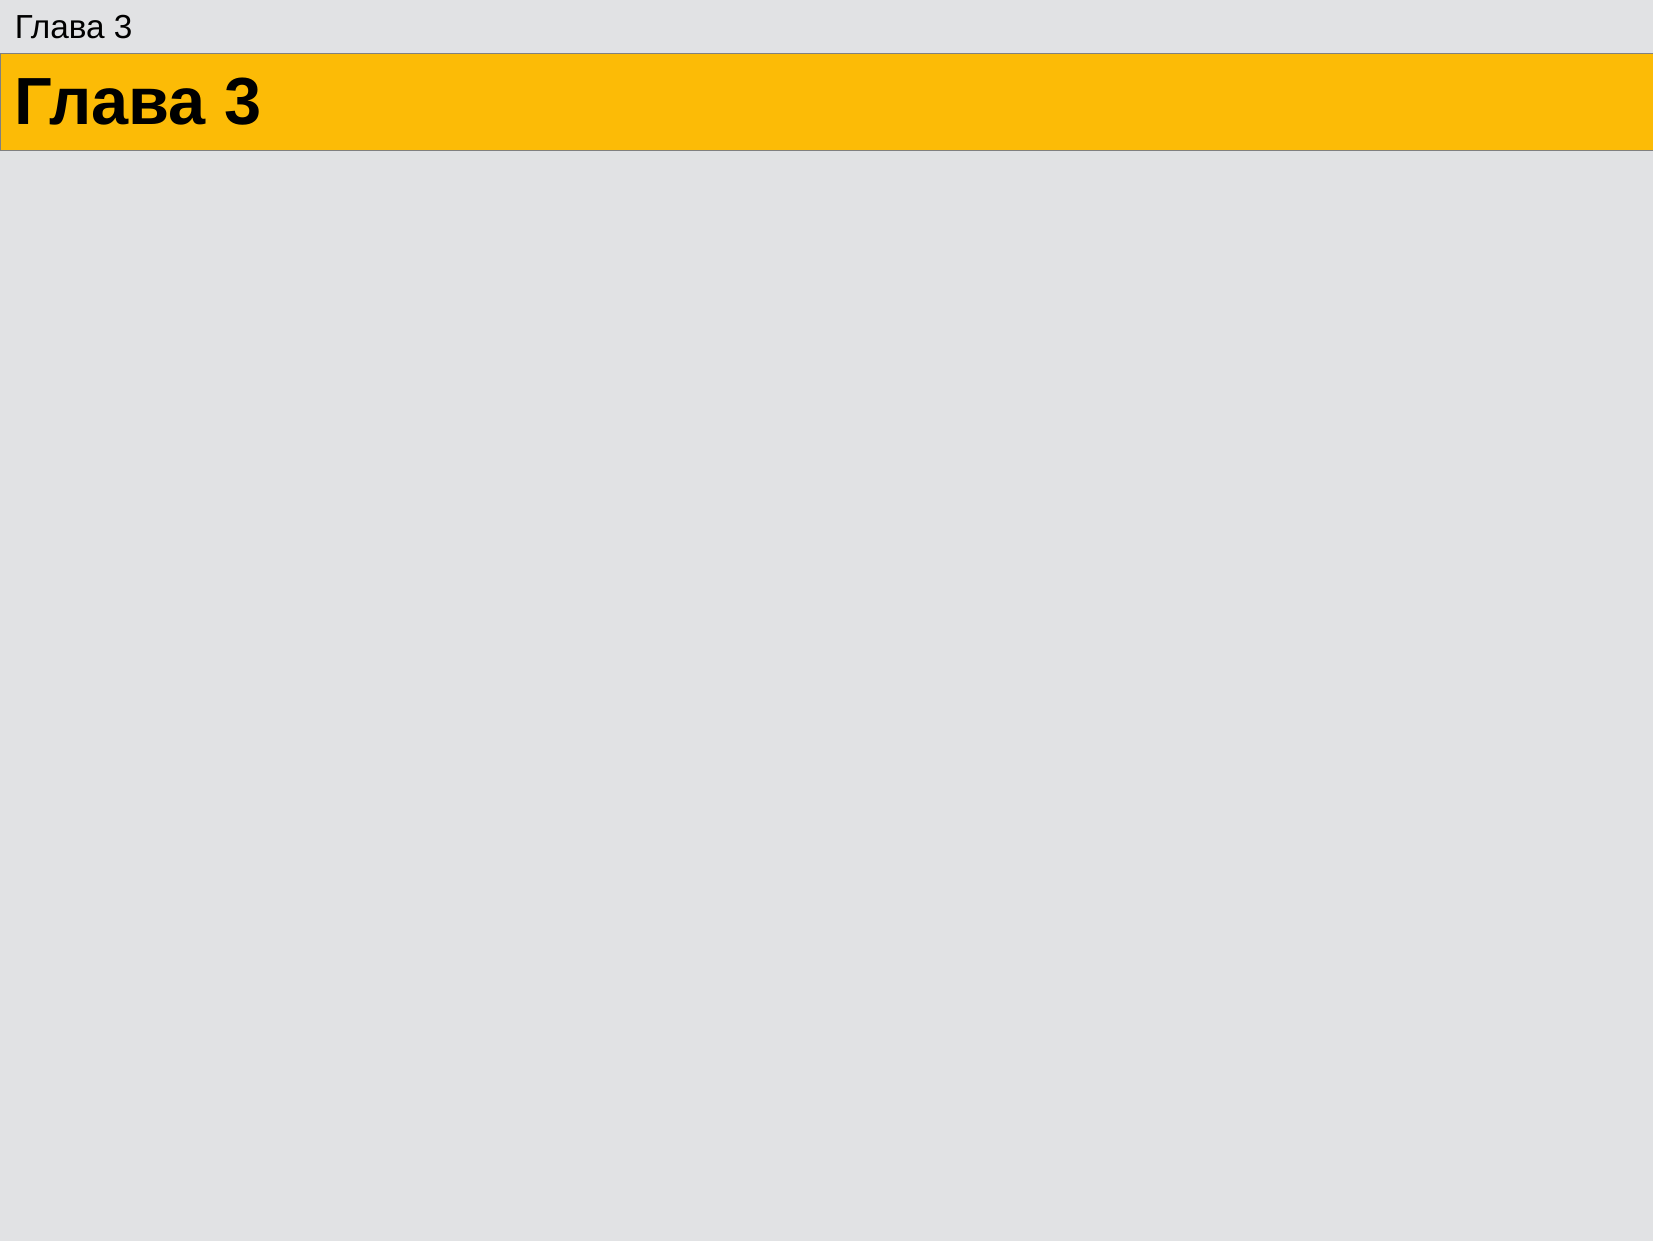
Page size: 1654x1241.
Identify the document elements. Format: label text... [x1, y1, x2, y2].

text_box Глава 3 [0, 1, 129, 58]
text_box Глава 3 [0, 53, 1653, 151]
